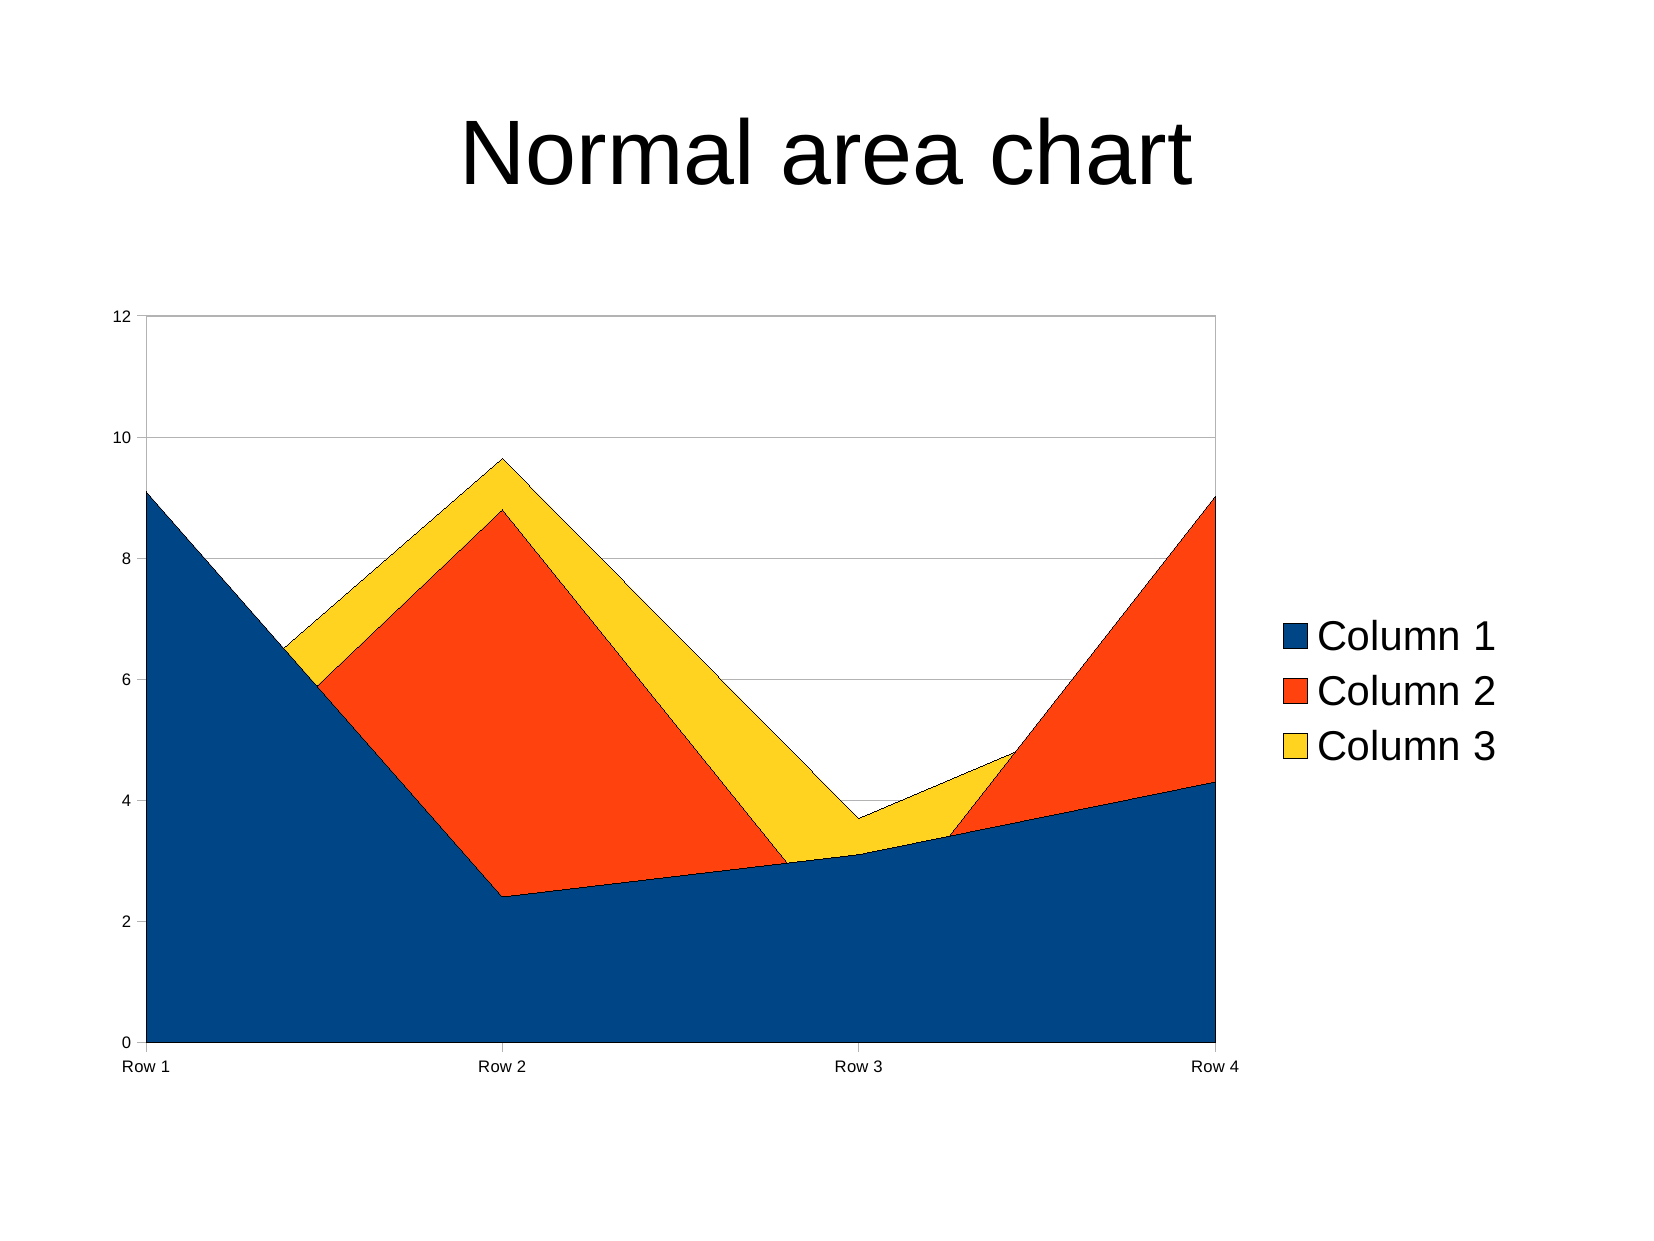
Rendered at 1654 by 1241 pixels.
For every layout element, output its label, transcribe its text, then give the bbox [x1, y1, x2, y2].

chart [82, 290, 1571, 1109]
title Normal area chart [82, 56, 1571, 250]
